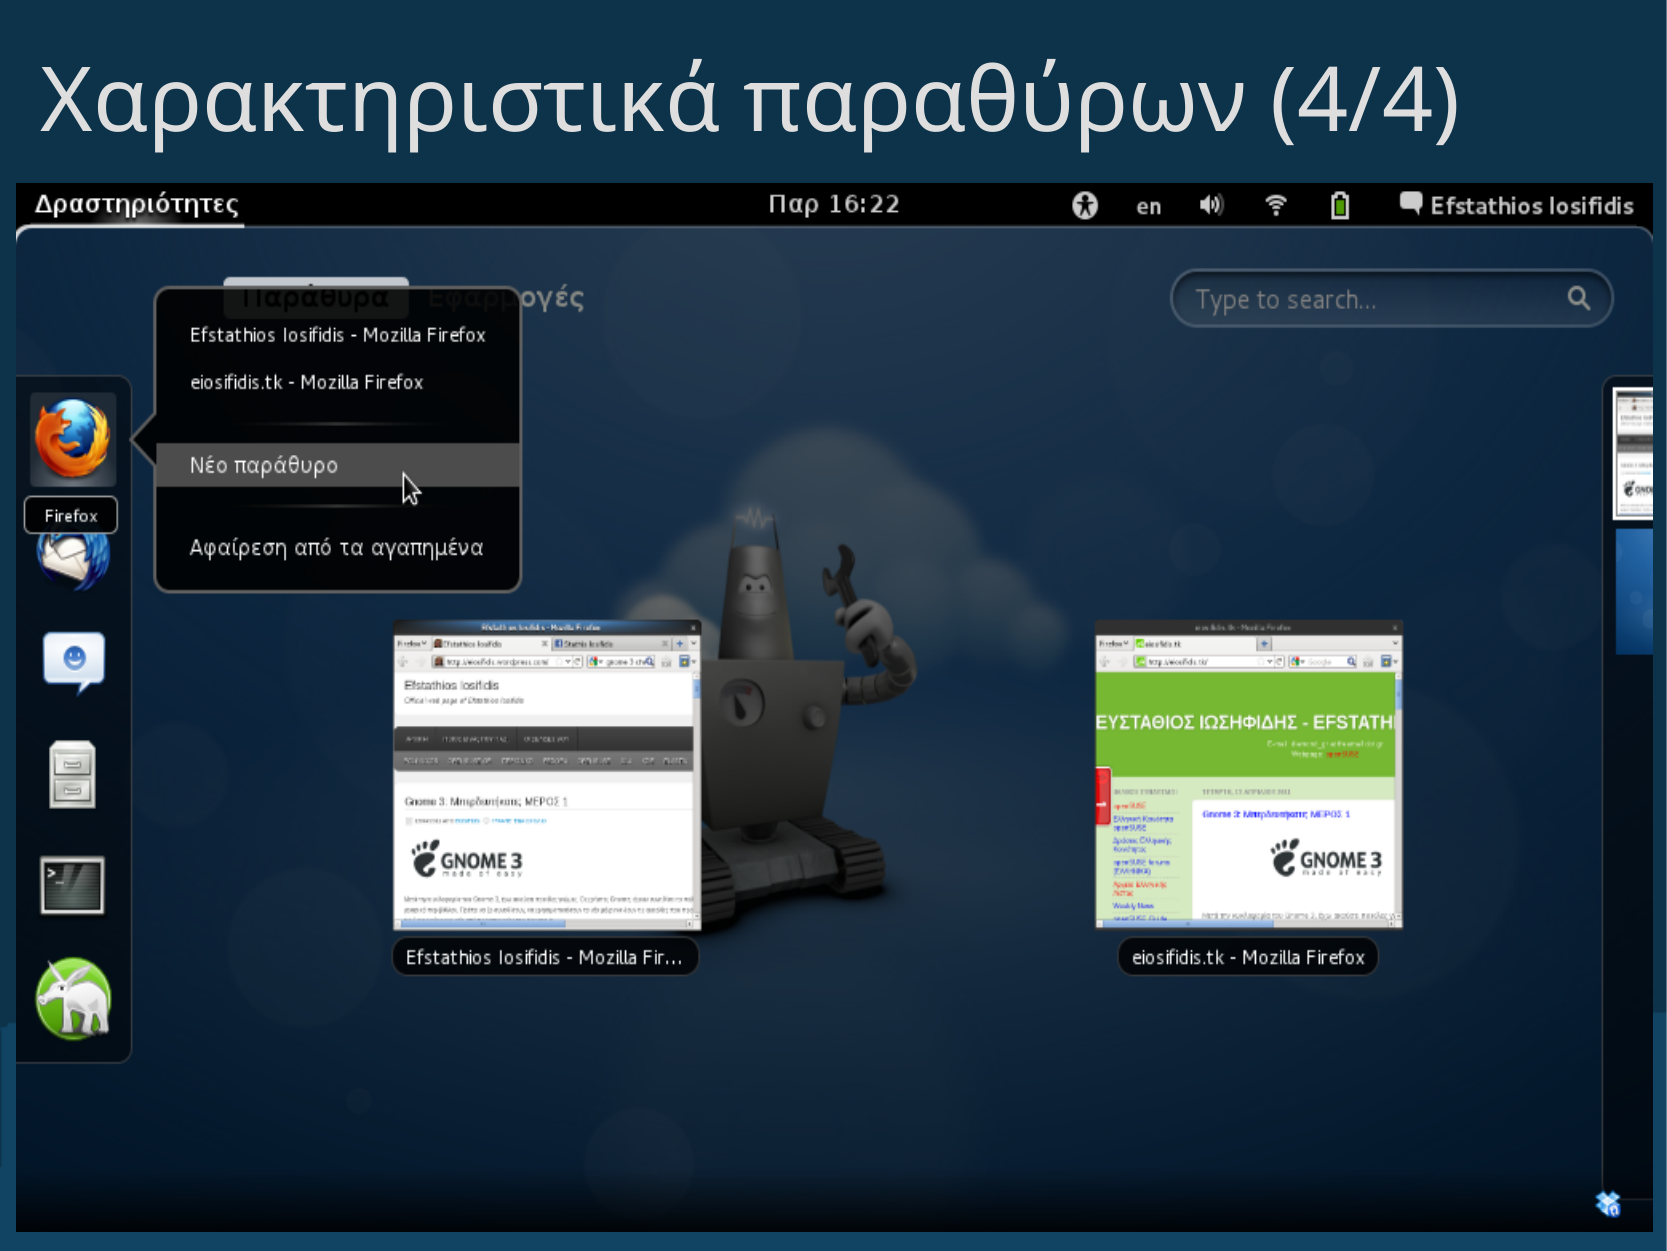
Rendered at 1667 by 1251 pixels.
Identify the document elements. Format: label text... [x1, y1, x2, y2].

title Χαρακτηριστικά παραθύρων (4/4) [40, 50, 1627, 183]
picture [0, 0, 1667, 1251]
